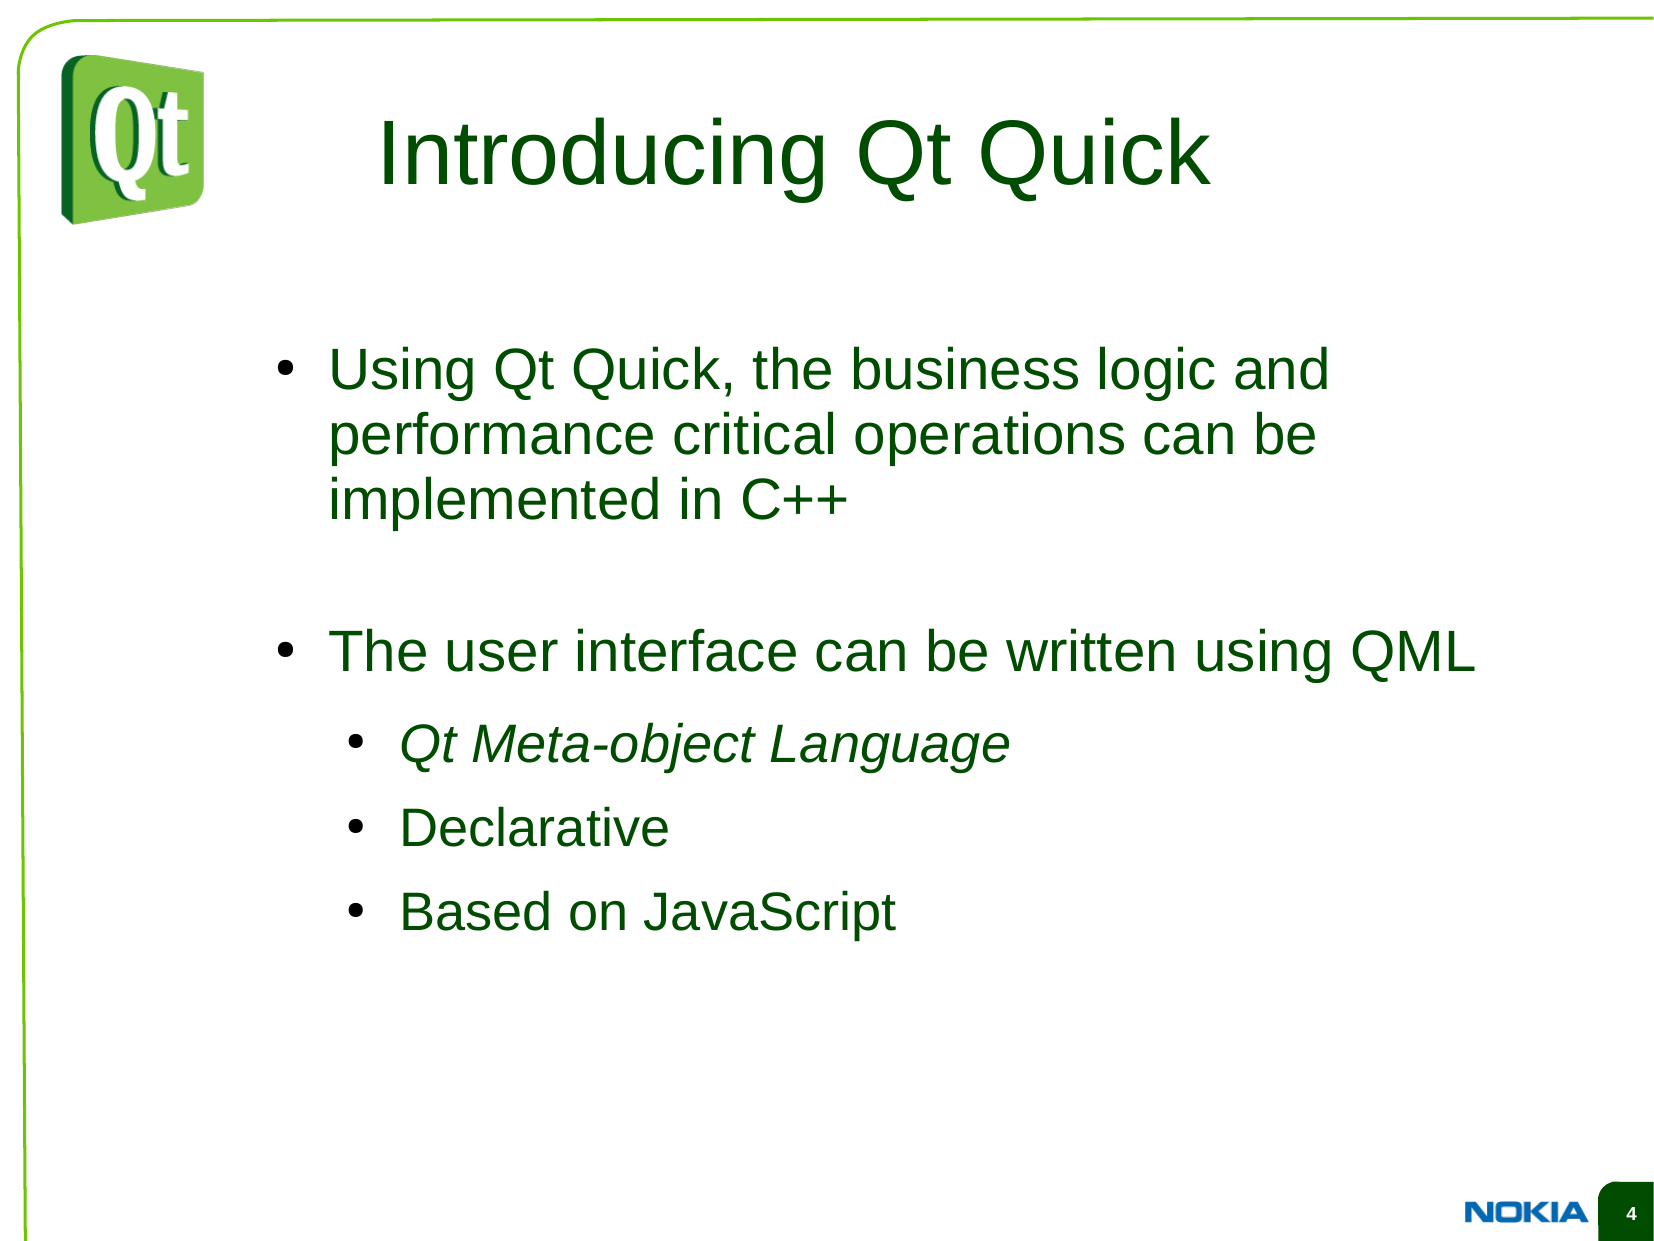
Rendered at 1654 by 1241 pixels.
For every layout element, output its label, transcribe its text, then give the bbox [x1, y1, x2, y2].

picture [61, 55, 204, 225]
title Introducing Qt Quick [257, 56, 1333, 250]
list Using Qt Quick, the business logic and performance critical operations can be implemented in C++ The user interface can be written using QML Qt Meta-object Language Declarative Based on JavaScript [257, 336, 1577, 1156]
picture [1465, 1201, 1589, 1223]
